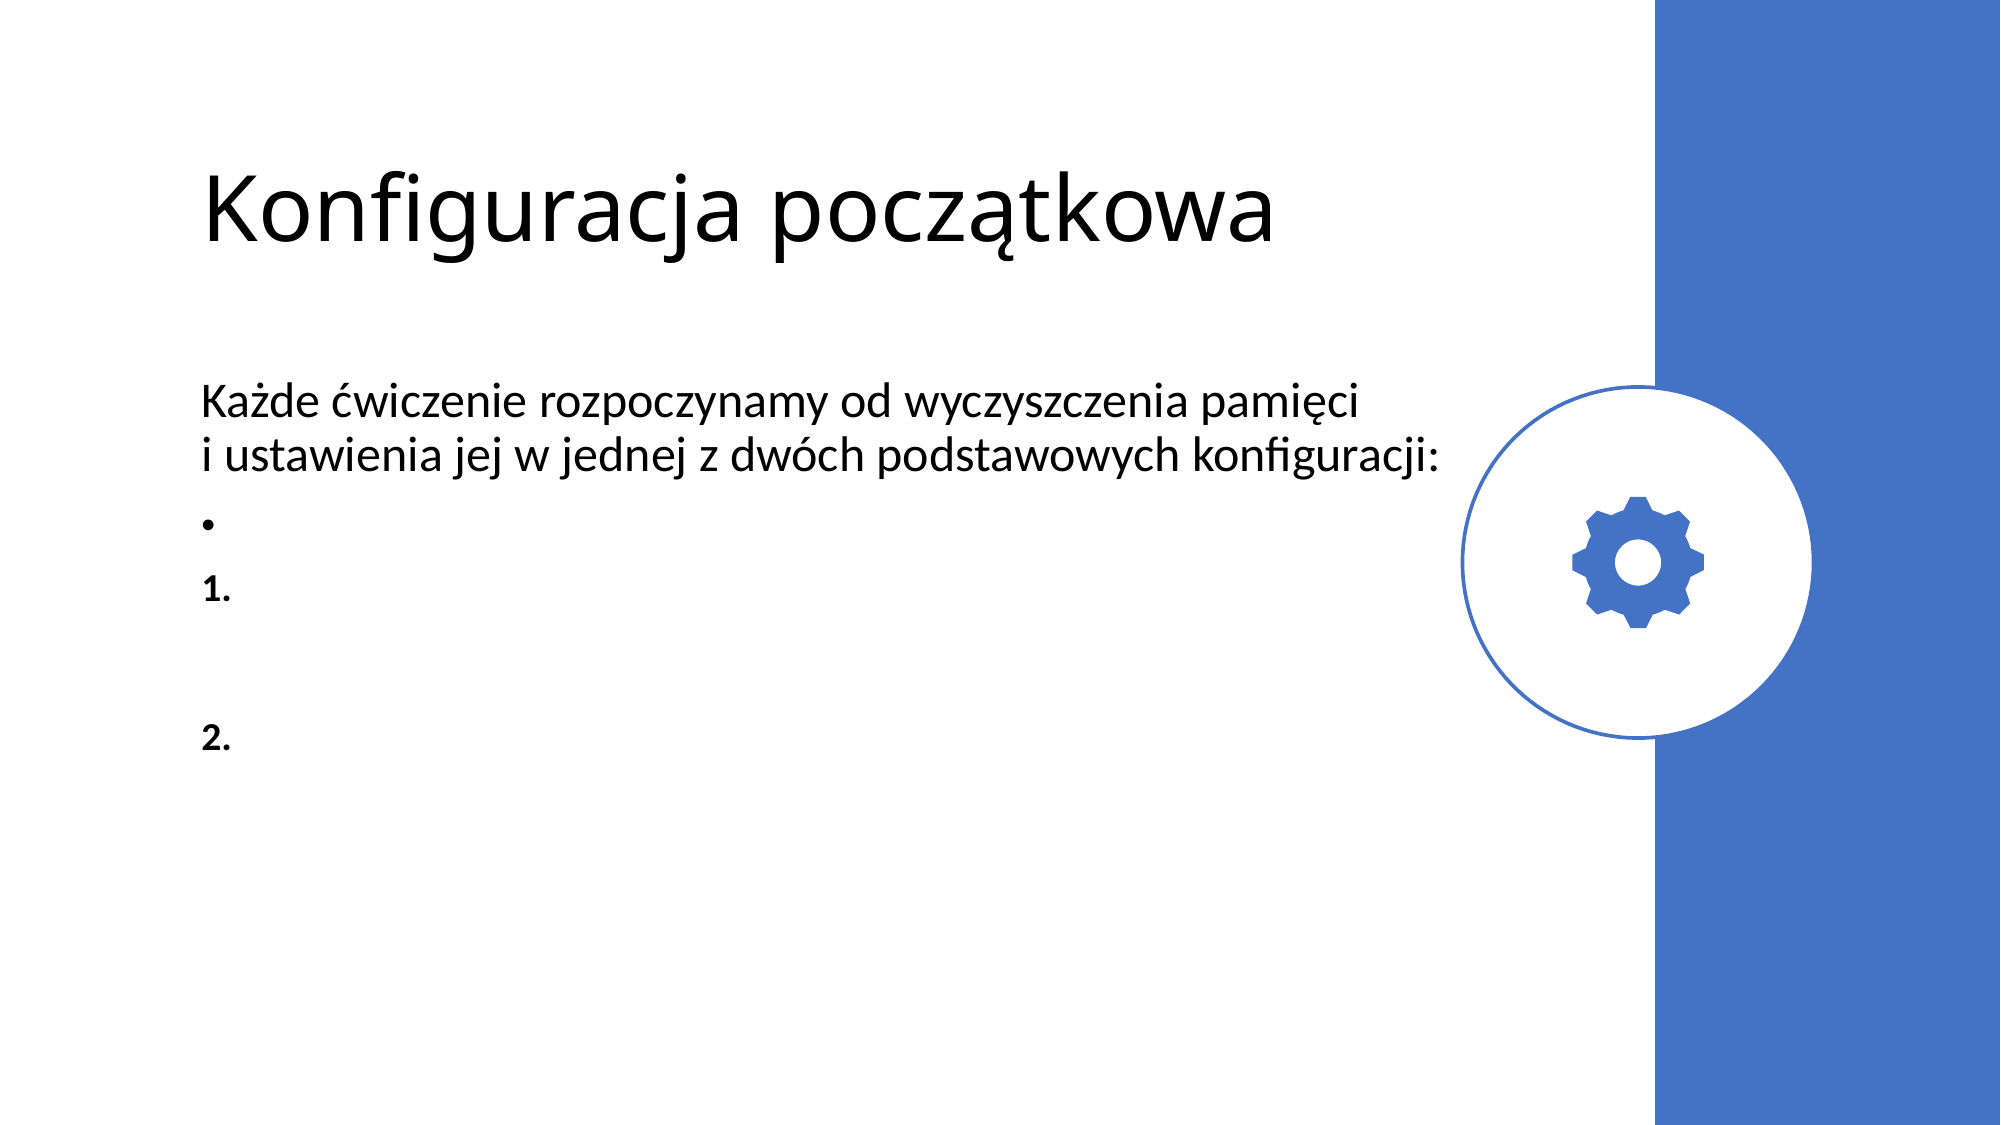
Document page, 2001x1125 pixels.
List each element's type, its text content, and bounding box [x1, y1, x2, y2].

title Konfiguracja początkowa [186, 102, 1413, 320]
text_box [1462, 0, 2000, 1125]
list Każde ćwiczenie rozpoczynamy od wyczyszczenia pamięci i ustawienia jej w jednej z dwóch podstawowych konfiguracji: Konfiguracja prosta – model jest pusty. W pamięci nie znajdują się żadne dane. W trakcie ćwiczeń będziemy wkładać kubeczki do przegródek. Konfiguracja zaawansowana – model jest wypełniony losowymi danymi. W przegródkach znajdują się kubeczki z losowymi wartościami. W trakcie ćwiczeń będziemy zmieniać wartości na kubeczkach. [186, 320, 1463, 940]
picture [1544, 468, 1732, 657]
